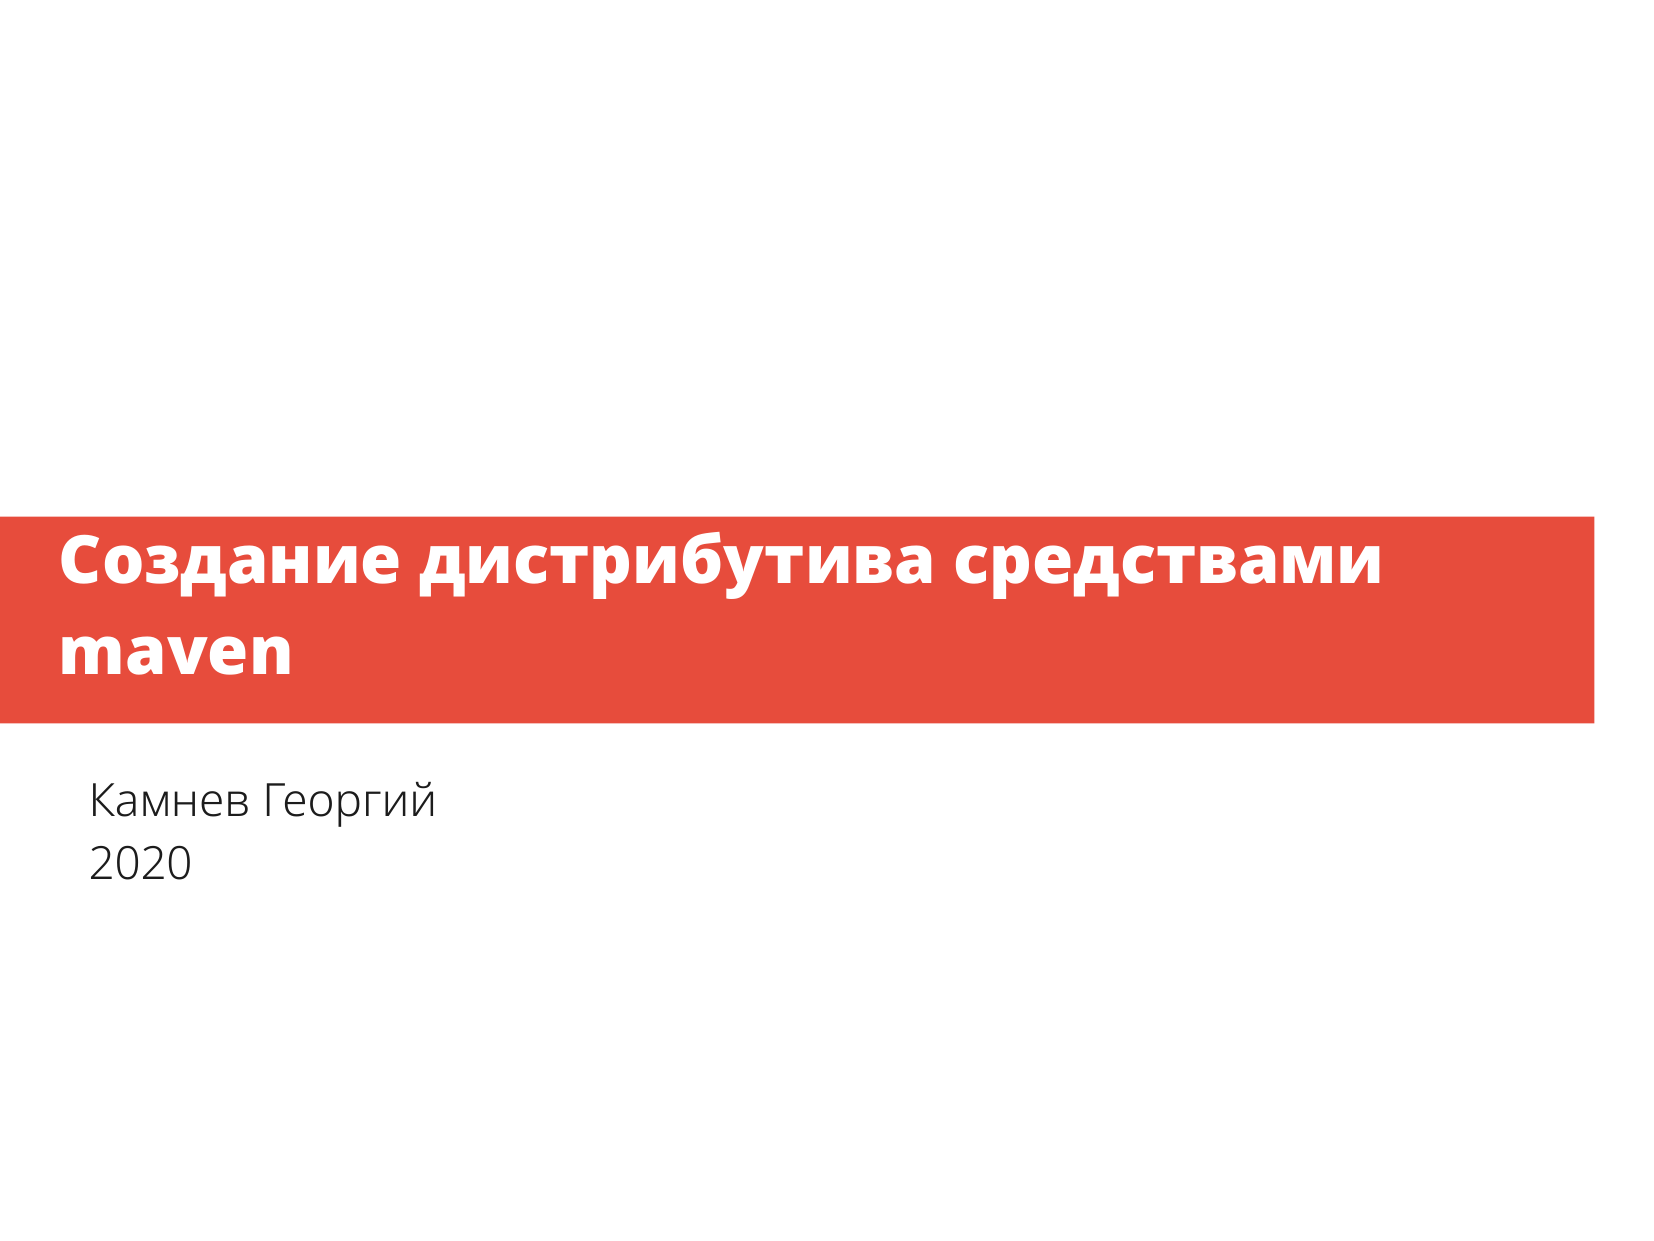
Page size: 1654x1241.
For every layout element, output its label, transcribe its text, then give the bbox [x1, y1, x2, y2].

title Создание дистрибутива средствами maven [59, 546, 1595, 694]
subtitle Камнев Георгий 2020 [88, 767, 1595, 1182]
